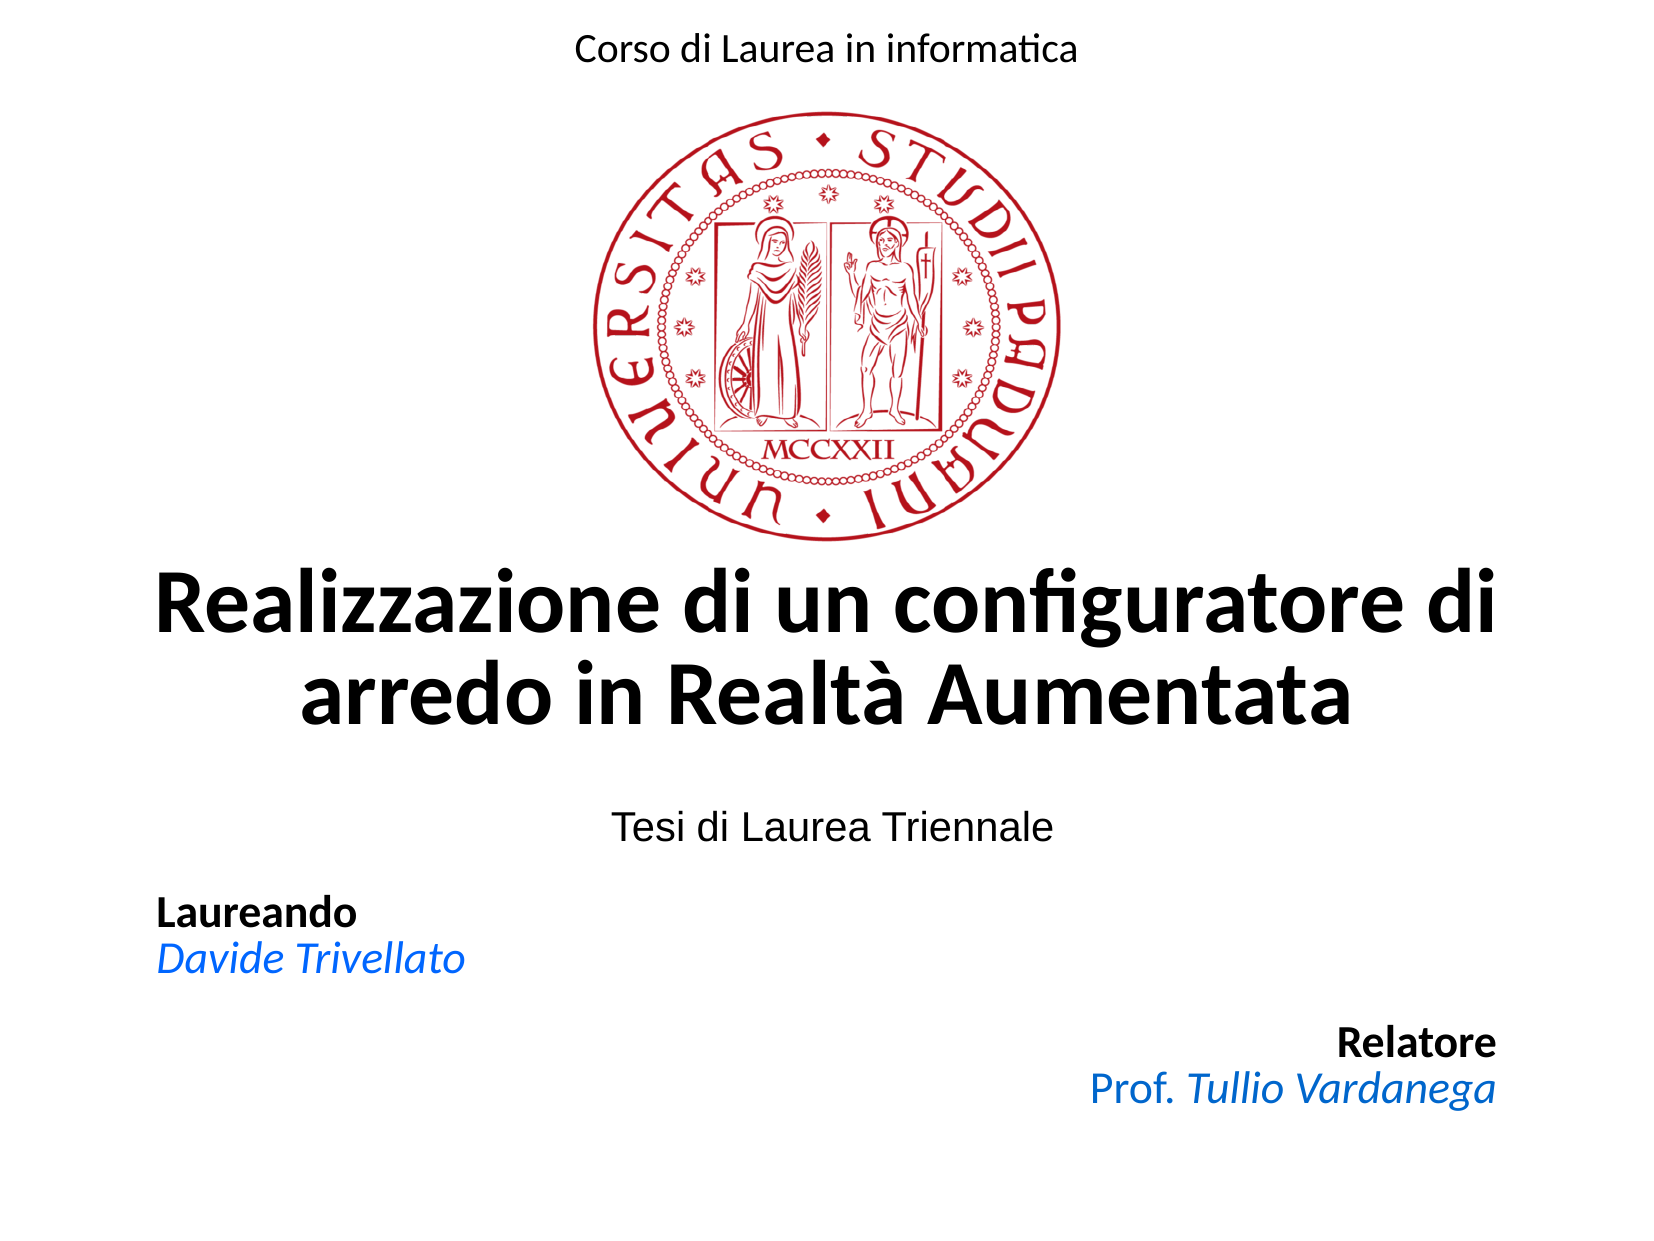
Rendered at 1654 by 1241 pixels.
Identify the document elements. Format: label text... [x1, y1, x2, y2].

picture [590, 106, 1063, 544]
title Realizzazione di un configuratore di arredo in Realtà Aumentata [82, 543, 1571, 768]
text_box Relatore Prof. Tullio Vardanega [933, 1015, 1512, 1143]
text_box Tesi di Laurea Triennale [425, 796, 1241, 858]
text_box Corso di Laurea in informatica [401, 23, 1252, 90]
text_box Laureando Davide Trivellato [141, 885, 697, 1013]
